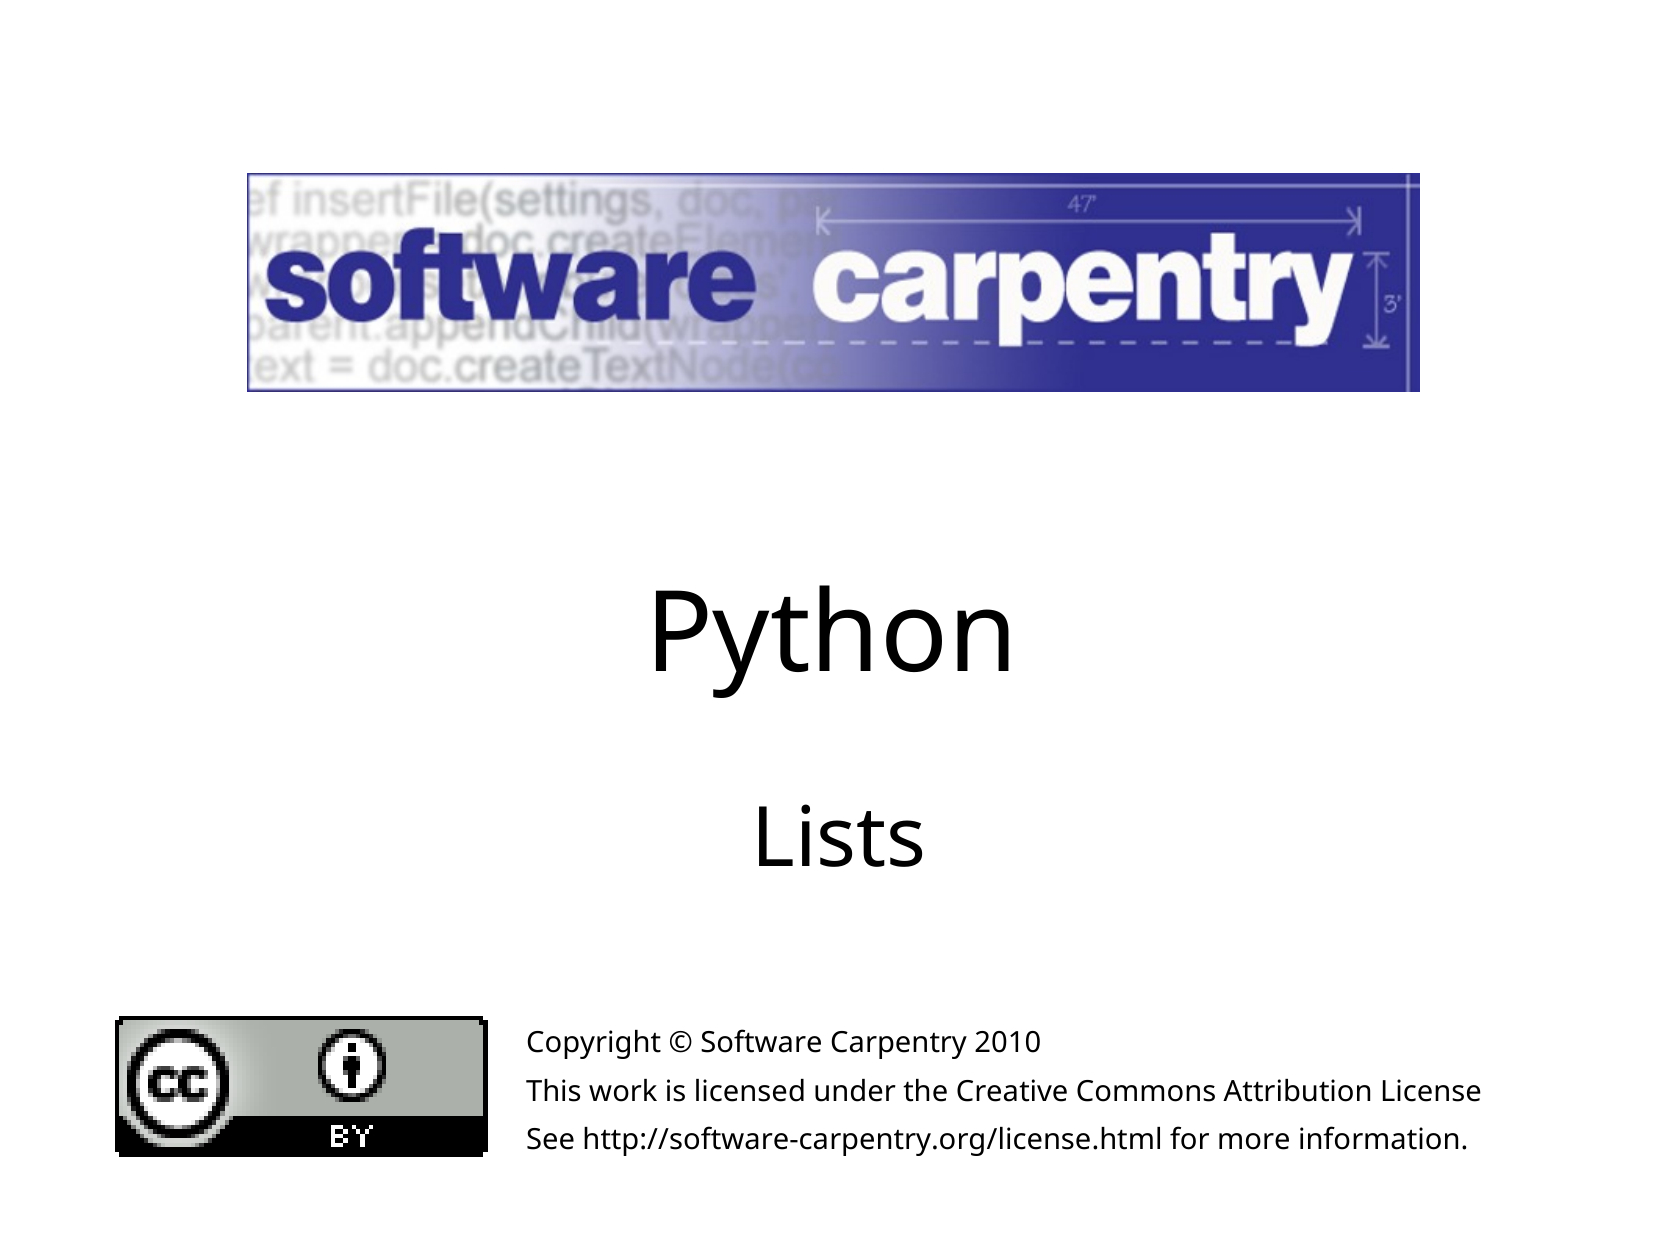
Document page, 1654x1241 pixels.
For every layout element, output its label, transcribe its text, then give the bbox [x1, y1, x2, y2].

text_box Python [245, 549, 1418, 697]
text_box Copyright © Software Carpentry 2010 This work is licensed under the Creative Commons Attribution License See http://software-carpentry.org/license.html for more information. [511, 1014, 1574, 1164]
picture [247, 173, 1420, 392]
text_box Lists [188, 773, 1490, 883]
picture [115, 1016, 488, 1158]
